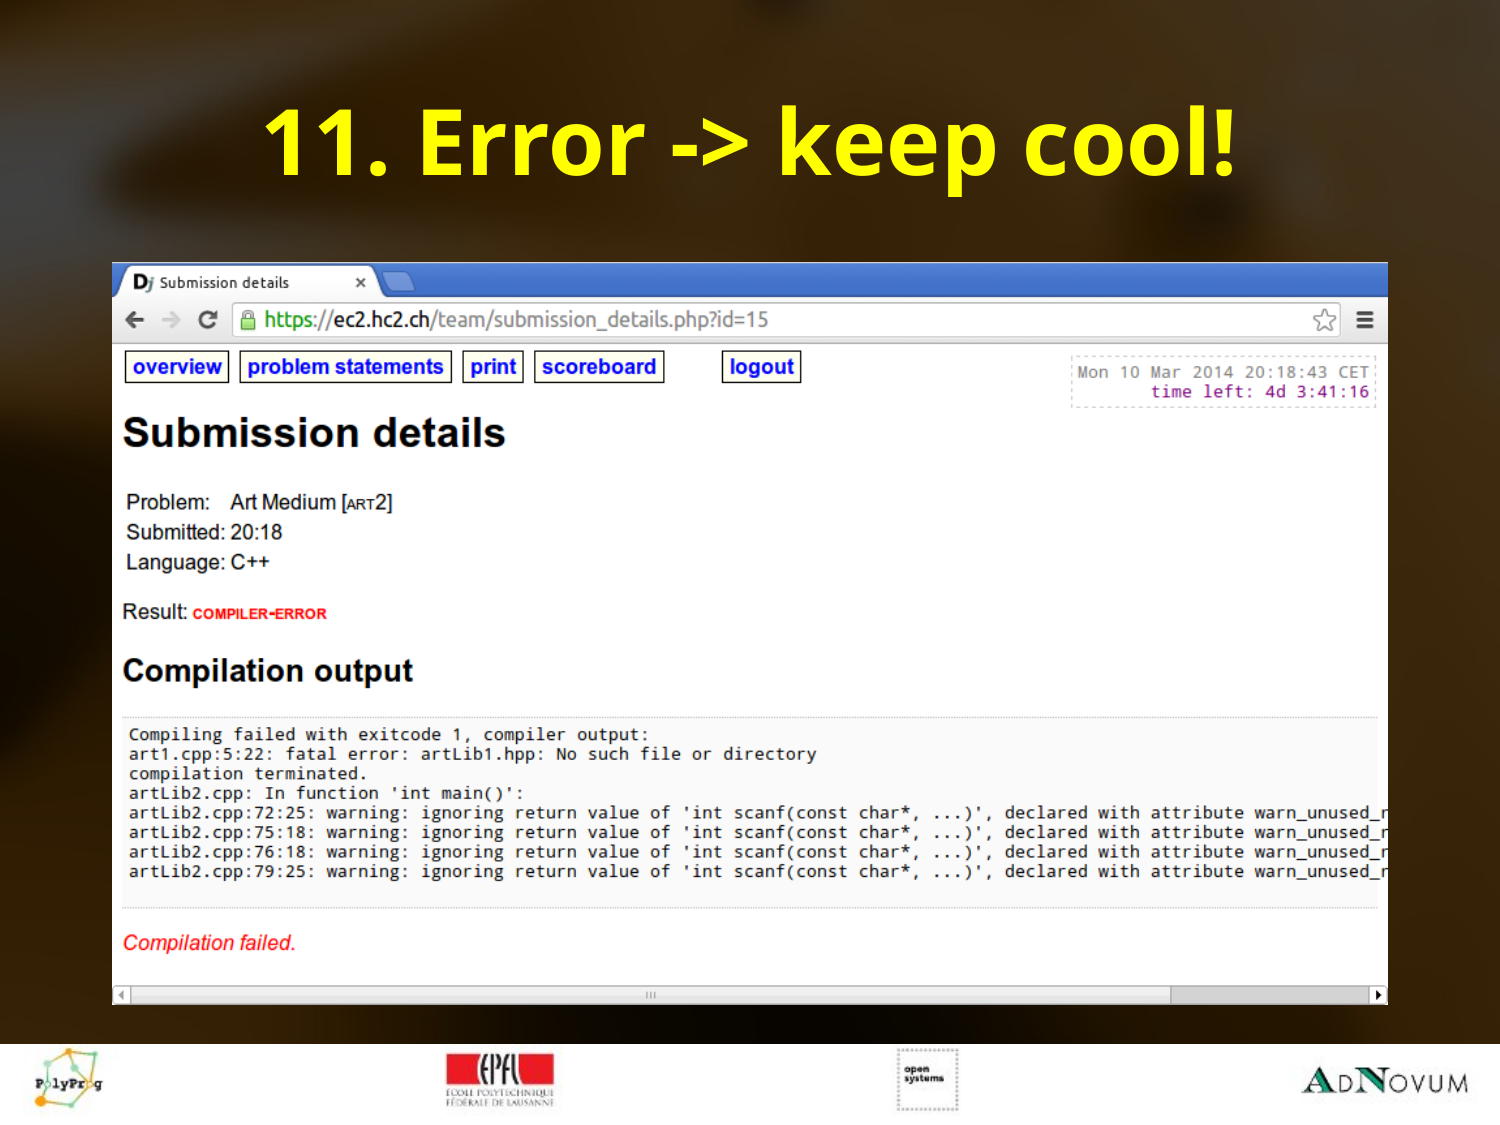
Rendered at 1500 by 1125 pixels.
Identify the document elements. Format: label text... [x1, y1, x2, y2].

title 11. Error -> keep cool! [75, 45, 1425, 233]
picture [0, 0, 1500, 1120]
